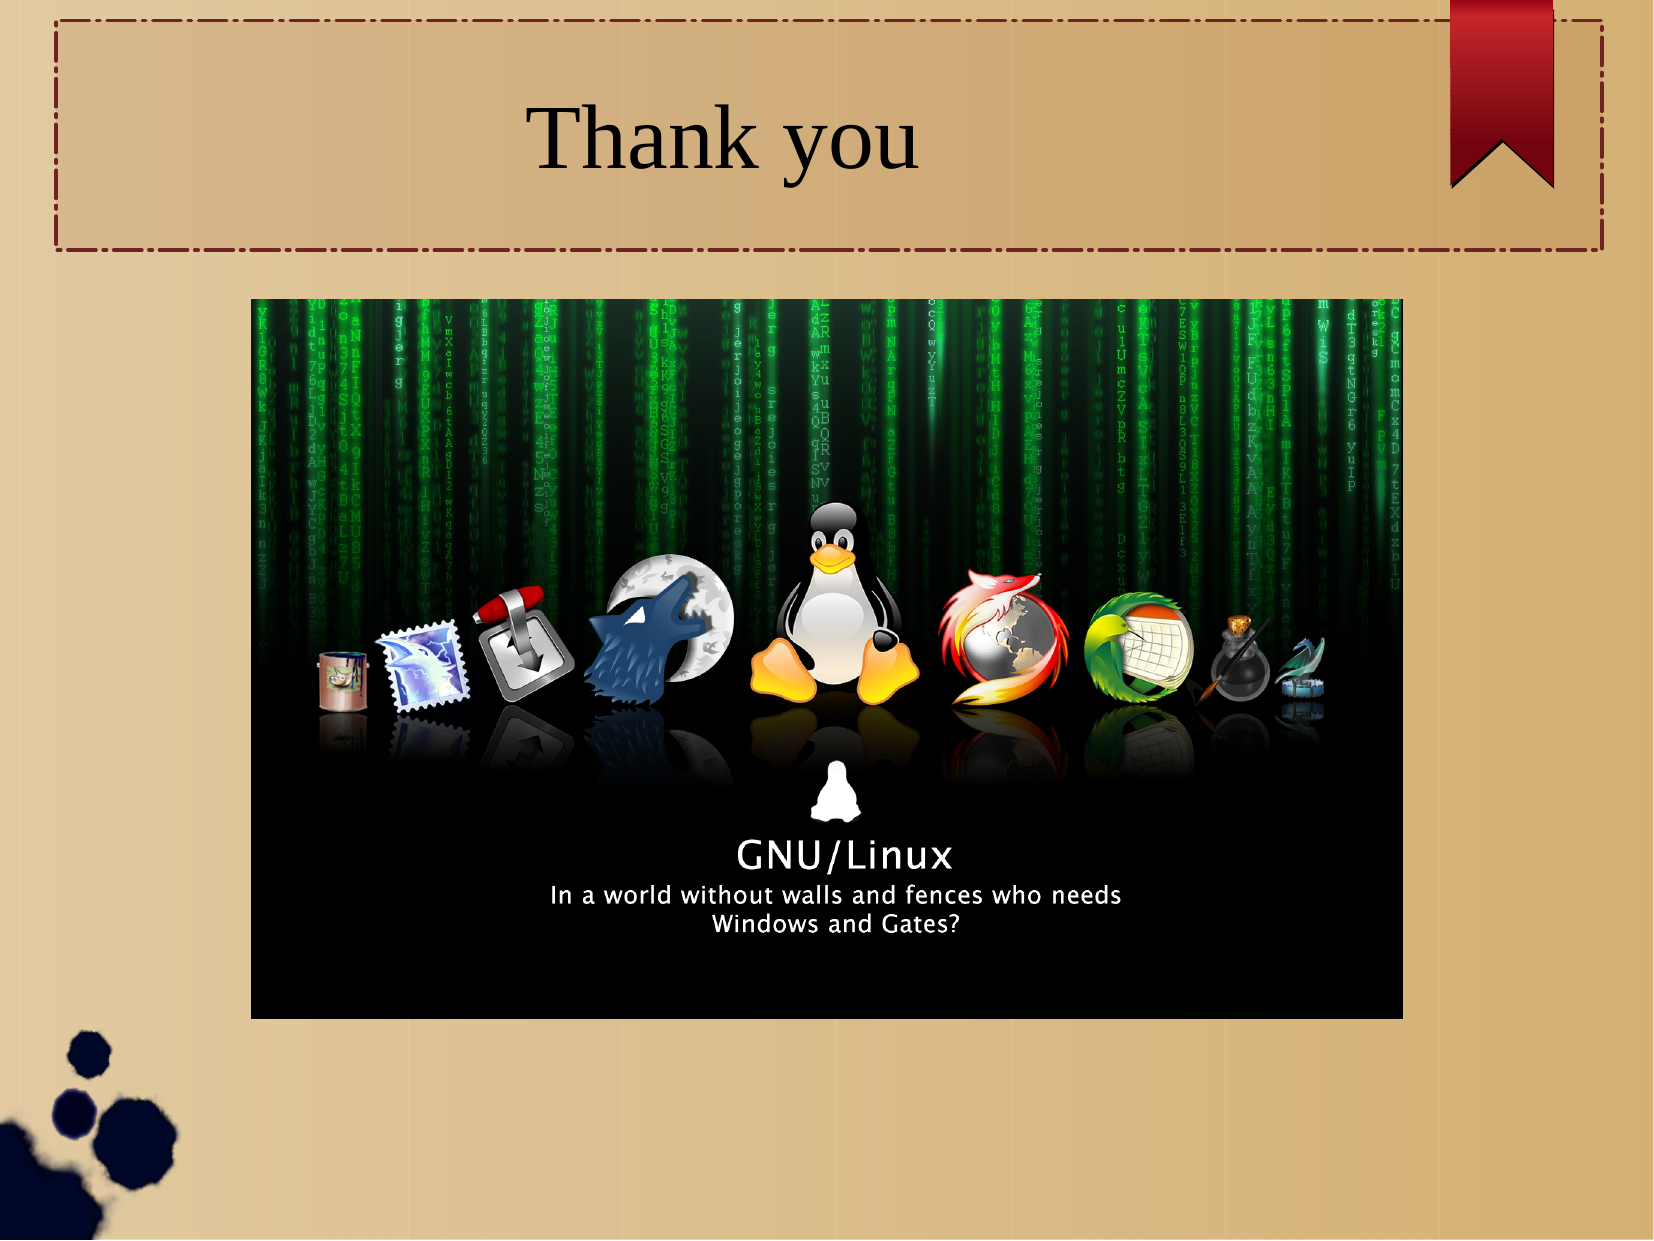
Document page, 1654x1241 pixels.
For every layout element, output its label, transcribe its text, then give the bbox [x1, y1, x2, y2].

picture [251, 299, 1403, 1019]
title Thank you [82, 47, 1412, 229]
